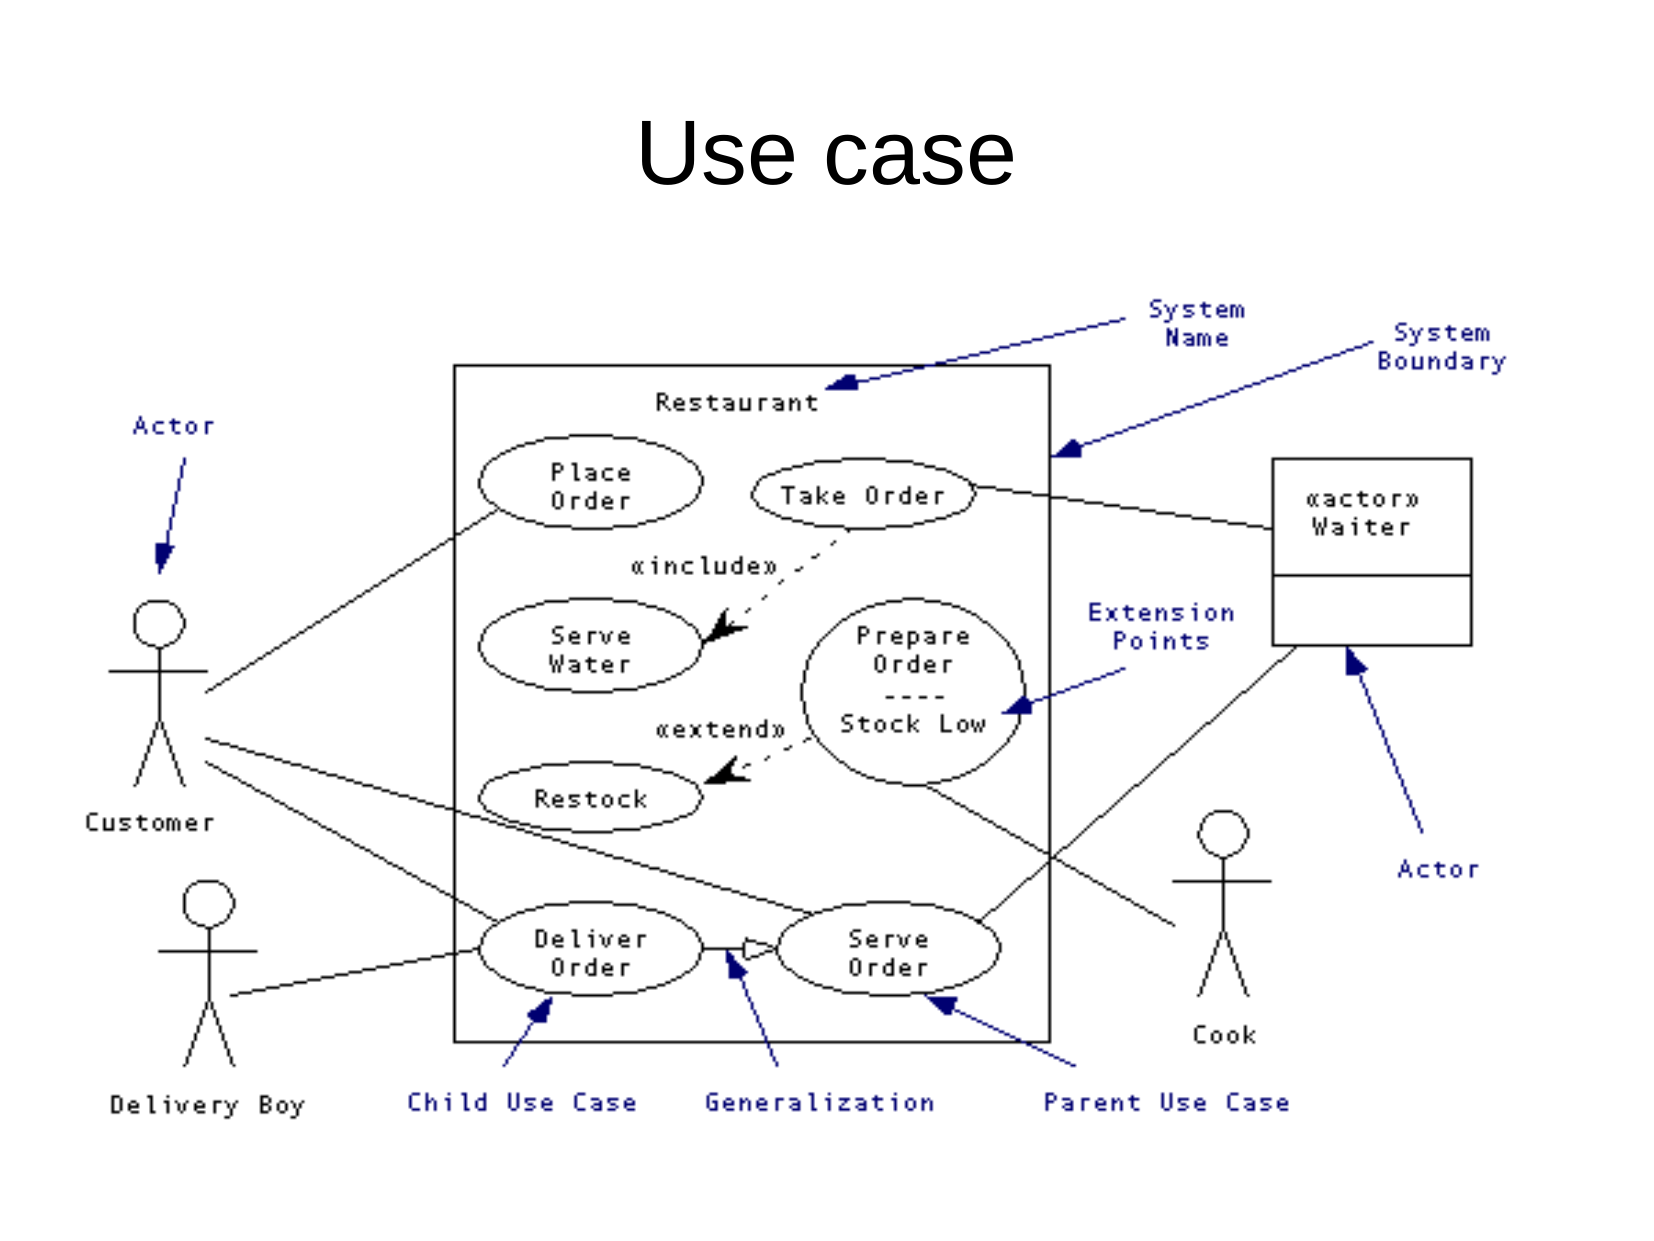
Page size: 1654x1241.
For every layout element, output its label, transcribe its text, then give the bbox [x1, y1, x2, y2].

title Use case [82, 49, 1571, 257]
picture [82, 295, 1548, 1123]
